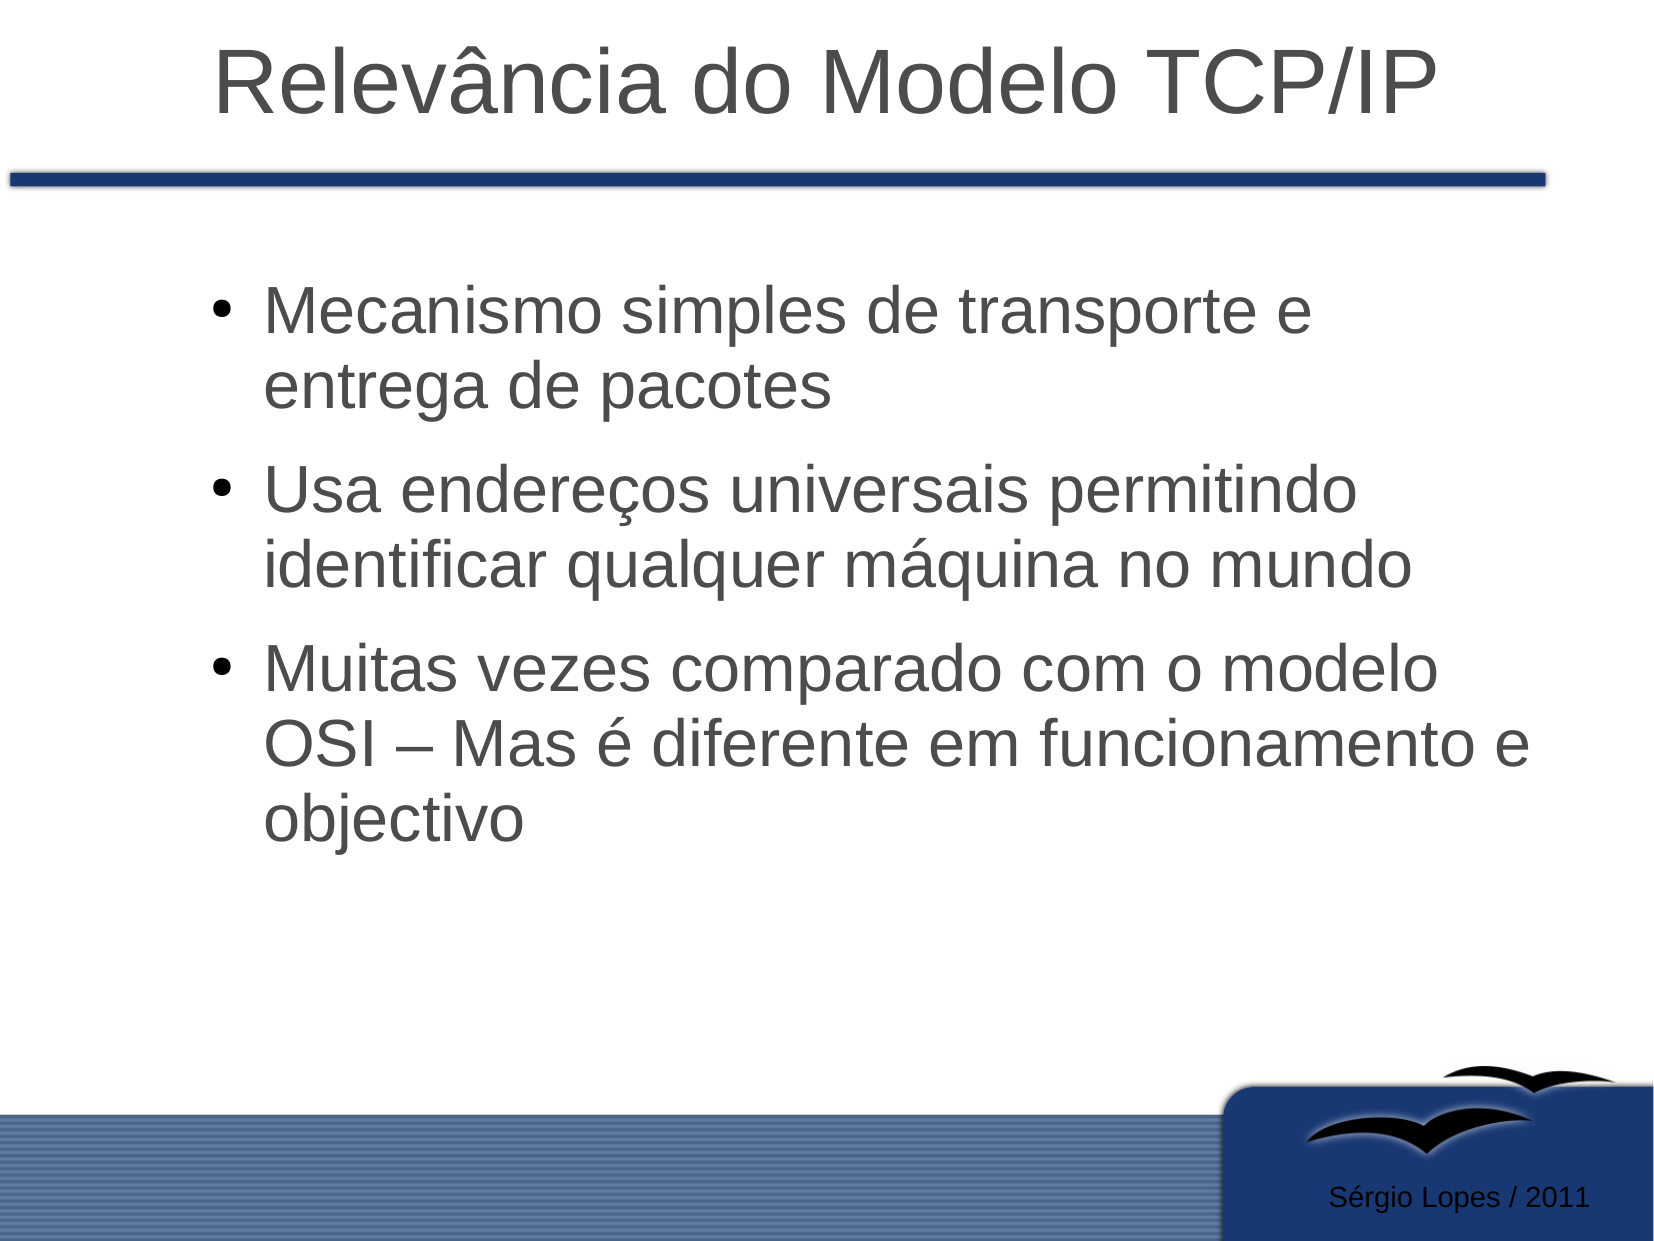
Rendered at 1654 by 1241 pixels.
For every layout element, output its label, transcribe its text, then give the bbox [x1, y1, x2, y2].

title Relevância do Modelo TCP/IP [121, 0, 1534, 164]
picture [0, 0, 1654, 1241]
list Mecanismo simples de transporte e entrega de pacotes Usa endereços universais permitindo identificar qualquer máquina no mundo Muitas vezes comparado com o modelo OSI – Mas é diferente em funcionamento e objectivo [121, 273, 1534, 1056]
text_box Sérgio Lopes / 2011 [1328, 1181, 1588, 1214]
